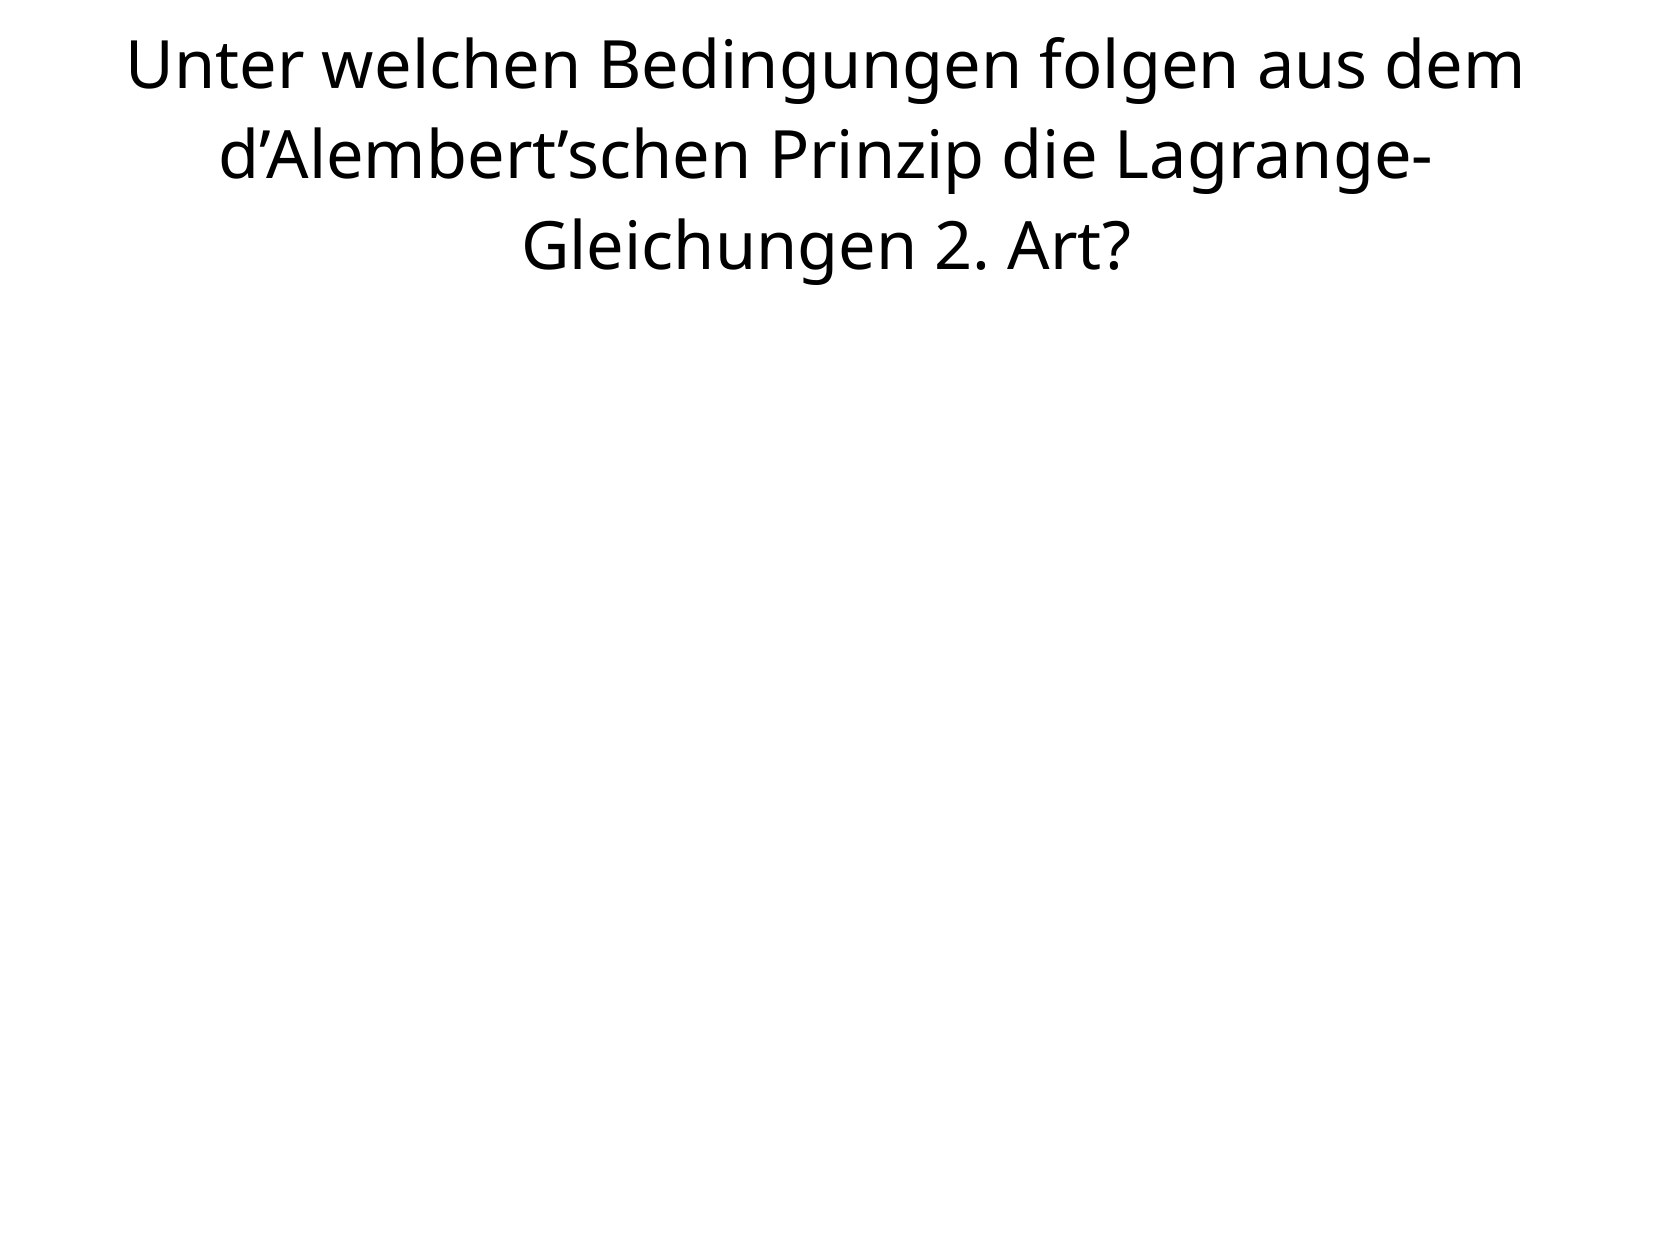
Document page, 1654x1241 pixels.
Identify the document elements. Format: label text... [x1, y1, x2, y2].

title Unter welchen Bedingungen folgen aus dem d’Alembert’schen Prinzip die Lagrange-Gleichungen 2. Art? [82, 19, 1571, 287]
